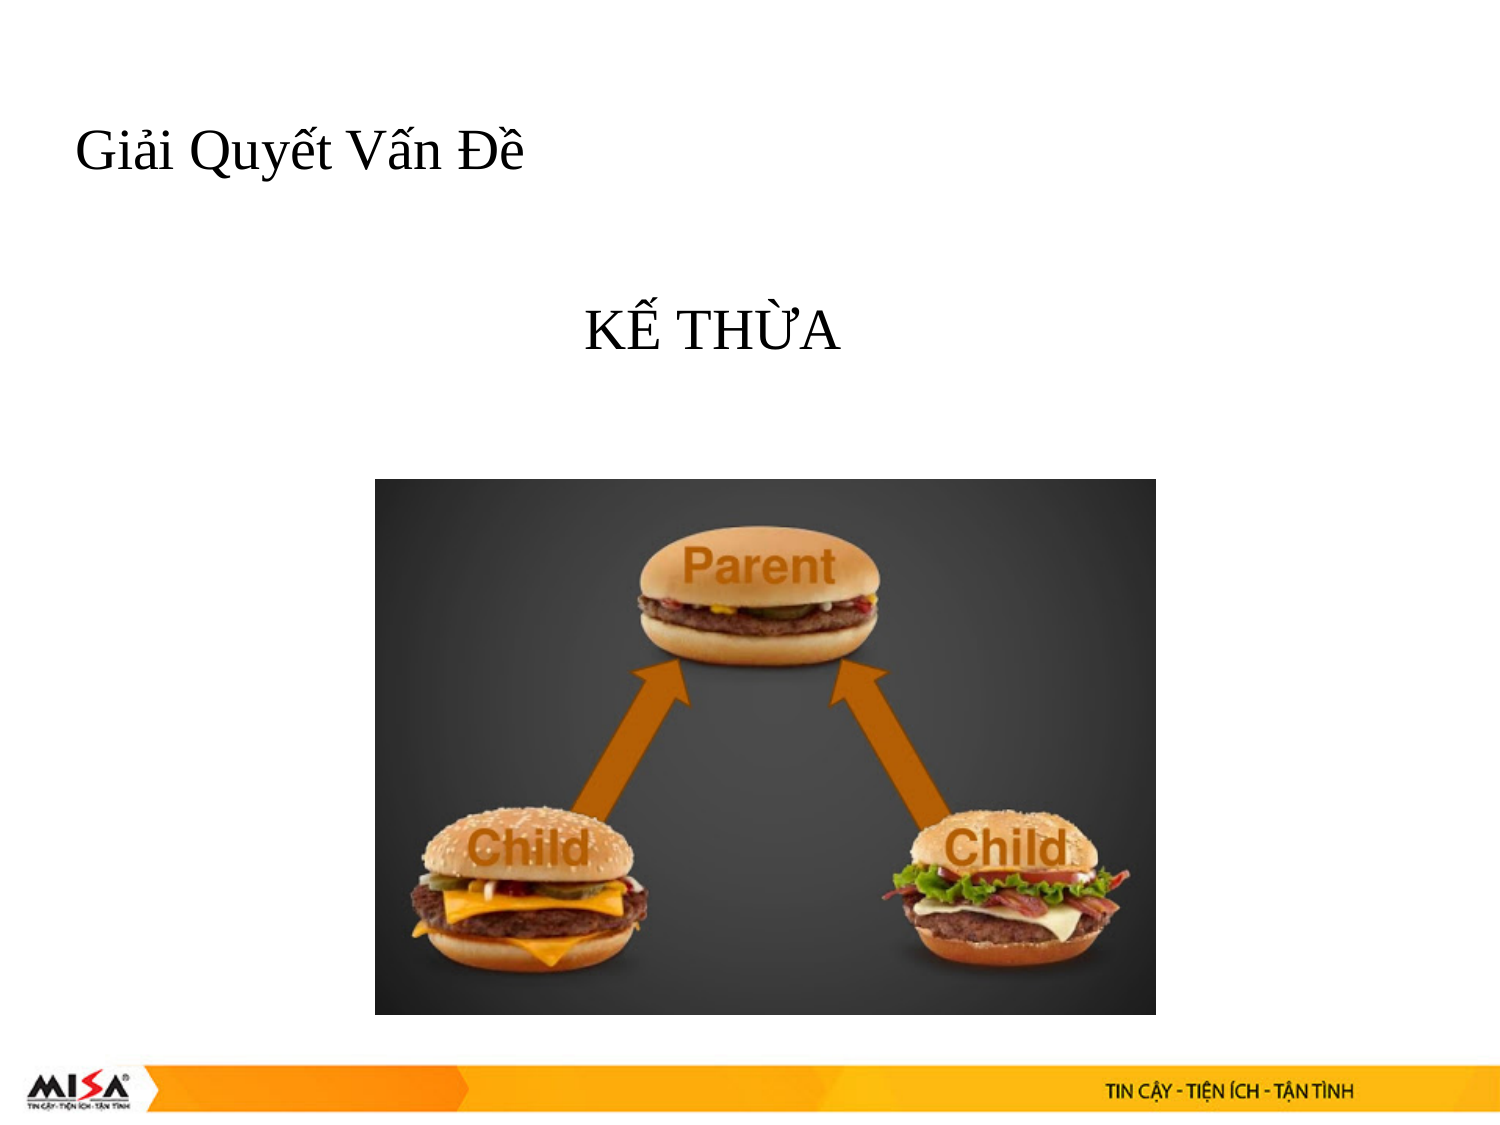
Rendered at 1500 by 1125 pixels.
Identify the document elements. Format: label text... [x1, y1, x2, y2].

list [74, 263, 1425, 1005]
text_box KẾ THỪA [570, 290, 856, 376]
picture [0, 0, 1500, 1125]
title Giải Quyết Vấn Đề [74, 52, 1425, 240]
